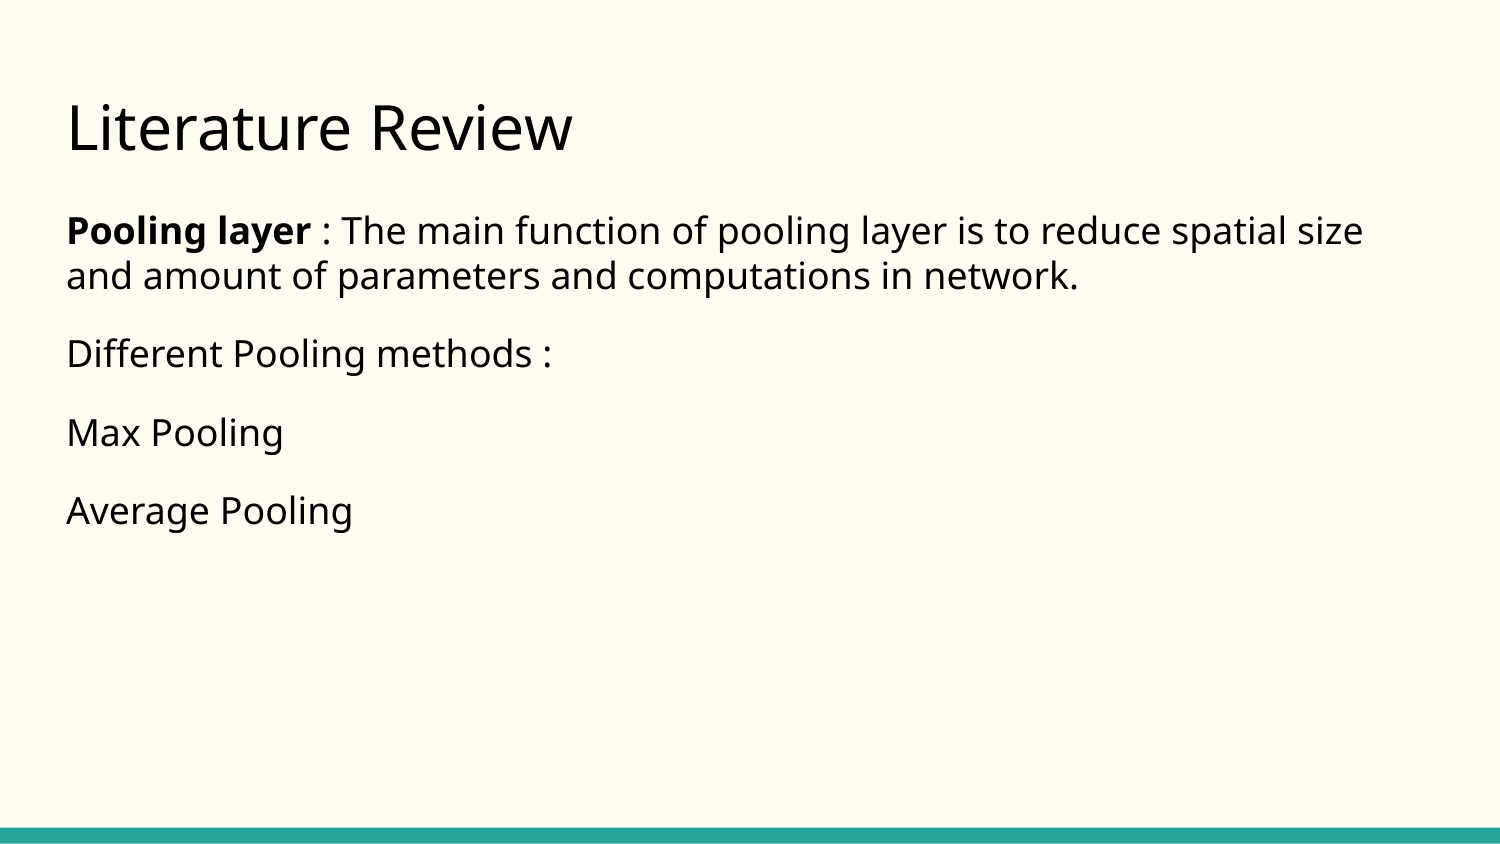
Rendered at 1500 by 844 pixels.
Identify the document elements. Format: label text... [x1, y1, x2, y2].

title Literature Review [51, 72, 1449, 174]
list Pooling layer : The main function of pooling layer is to reduce spatial size and amount of parameters and computations in network. Different Pooling methods : Max Pooling Average Pooling [51, 192, 1449, 750]
